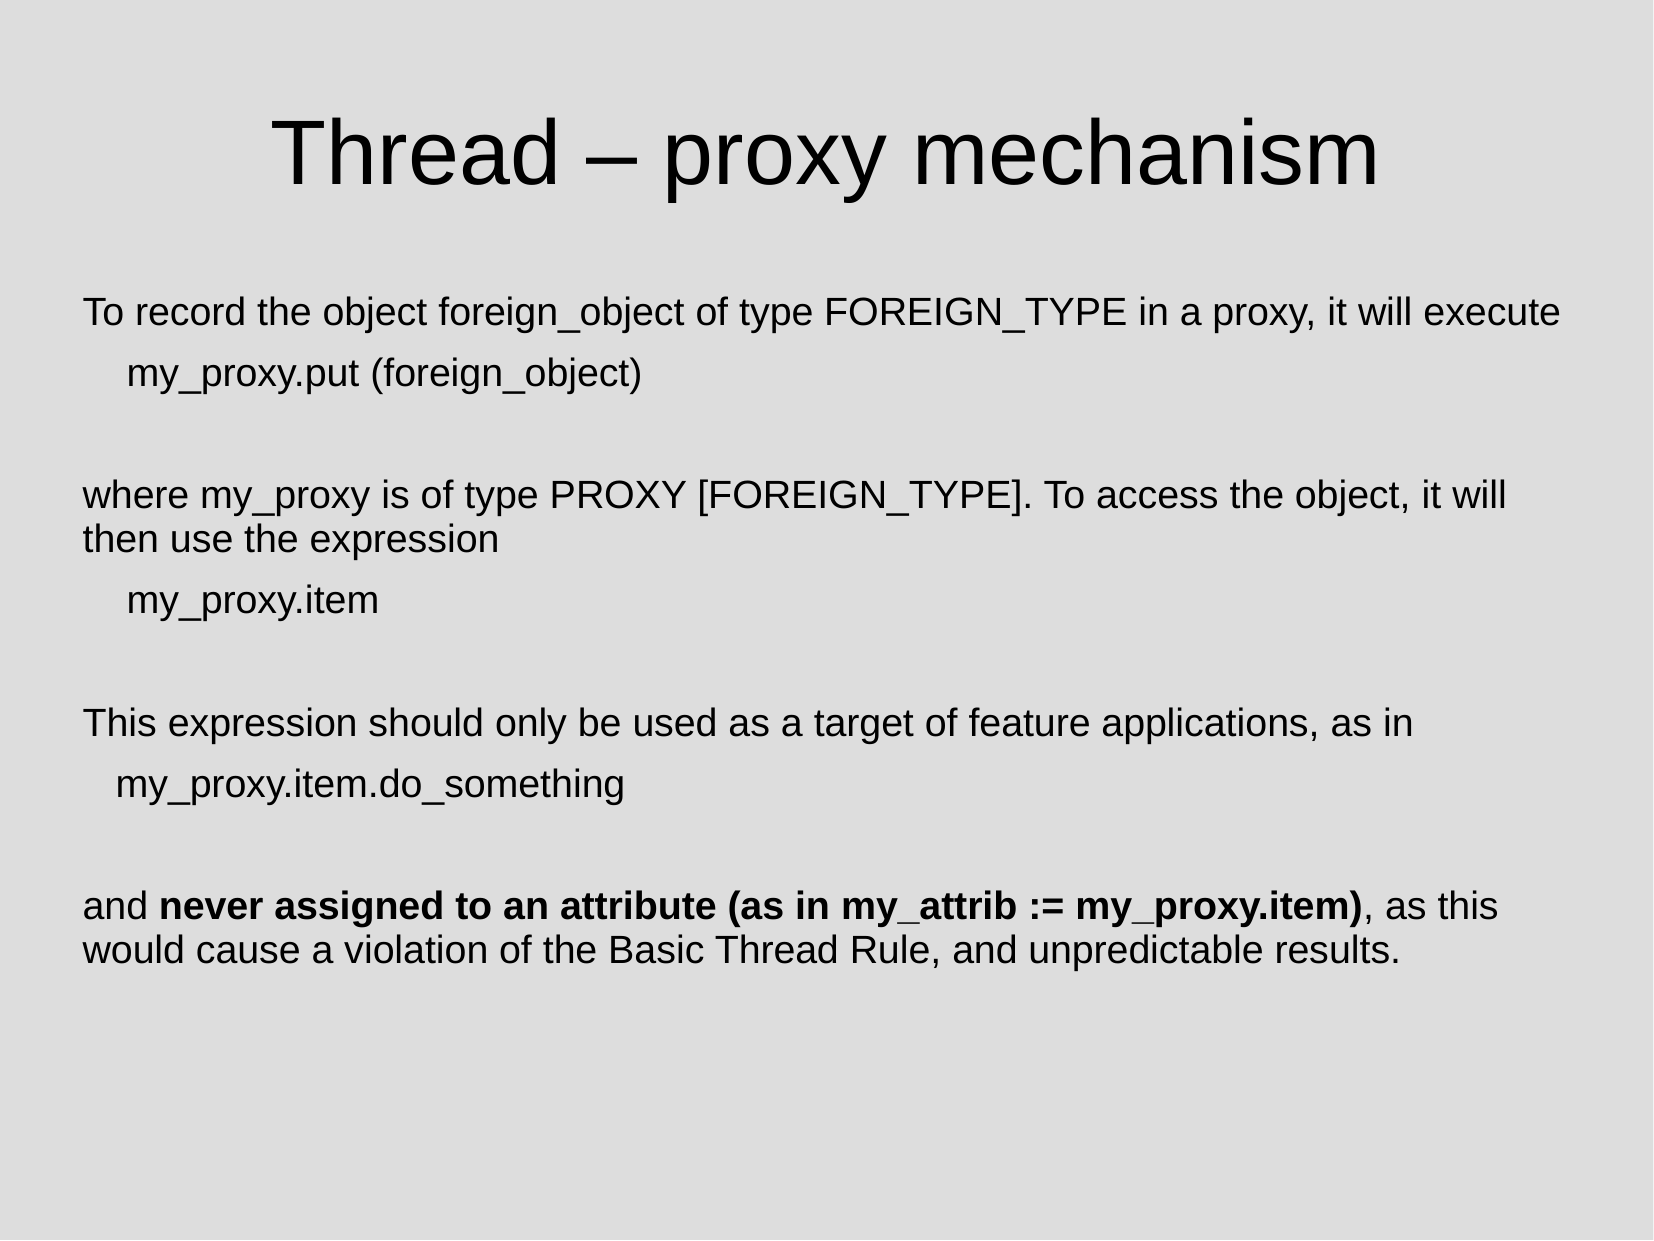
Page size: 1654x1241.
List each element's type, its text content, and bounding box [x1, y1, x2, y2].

title Thread – proxy mechanism [82, 49, 1571, 257]
list To record the object foreign_object of type FOREIGN_TYPE in a proxy, it will execute my_proxy.put (foreign_object) where my_proxy is of type PROXY [FOREIGN_TYPE]. To access the object, it will then use the expression my_proxy.item This expression should only be used as a target of feature applications, as in my_proxy.item.do_something and never assigned to an attribute (as in my_attrib := my_proxy.item), as this would cause a violation of the Basic Thread Rule, and unpredictable results. [82, 290, 1571, 1010]
